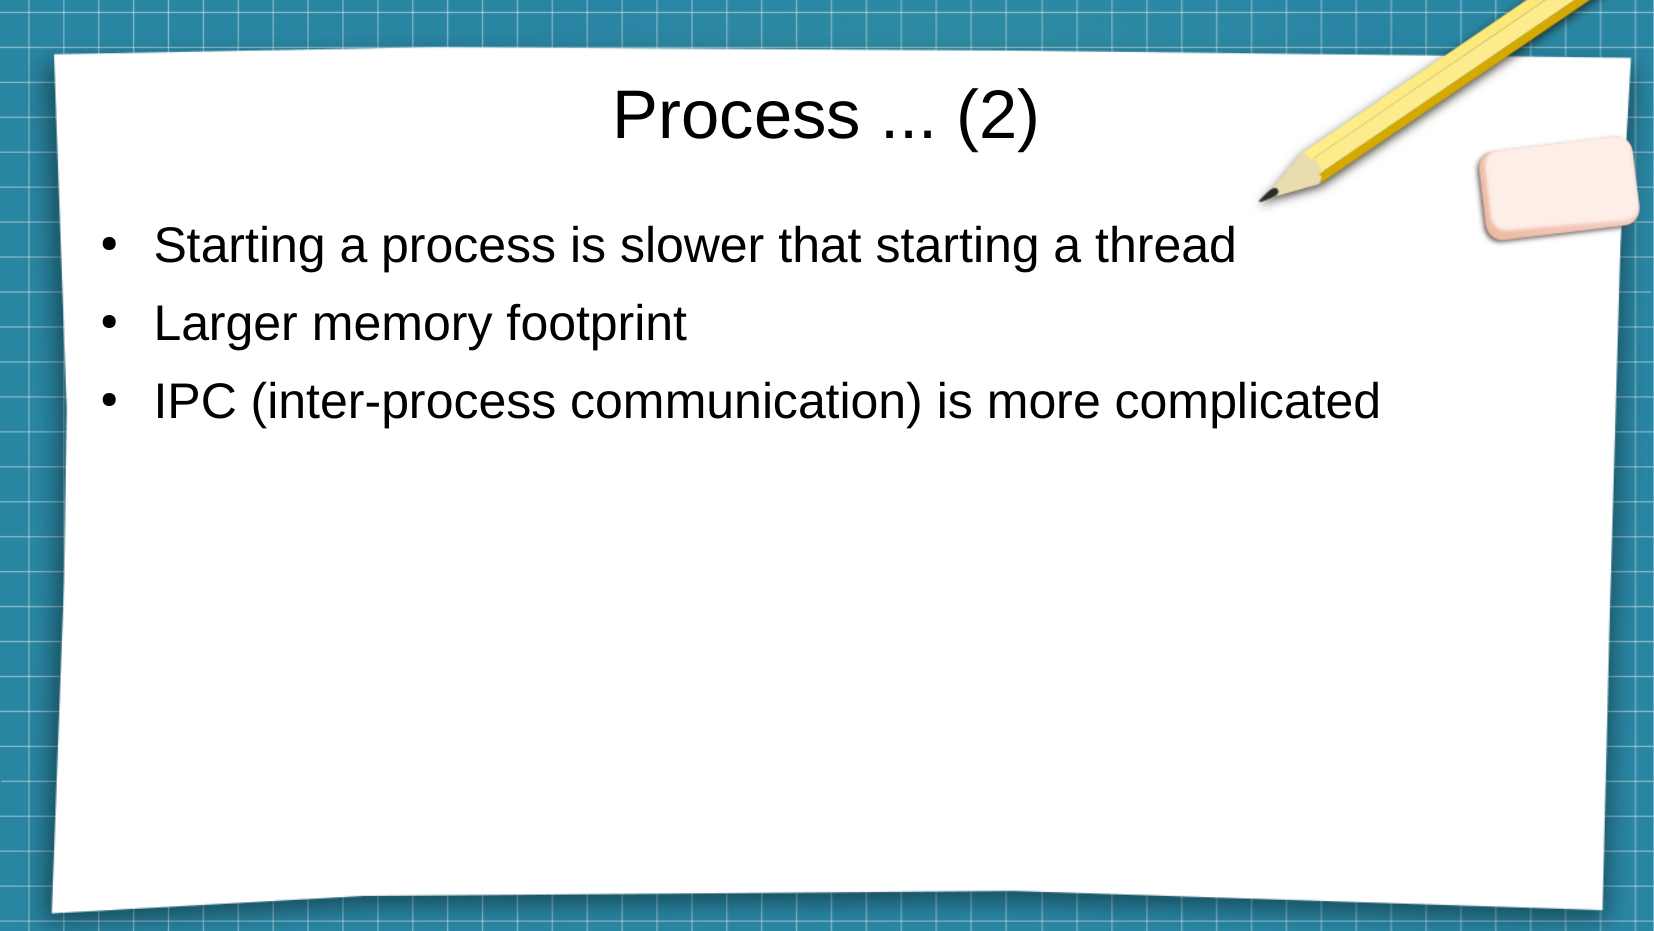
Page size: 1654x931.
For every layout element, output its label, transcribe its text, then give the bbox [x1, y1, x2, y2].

title Process ... (2) [82, 37, 1571, 193]
picture [0, 0, 1654, 931]
list Starting a process is slower that starting a thread Larger memory footprint IPC (inter-process communication) is more complicated [82, 217, 1571, 758]
